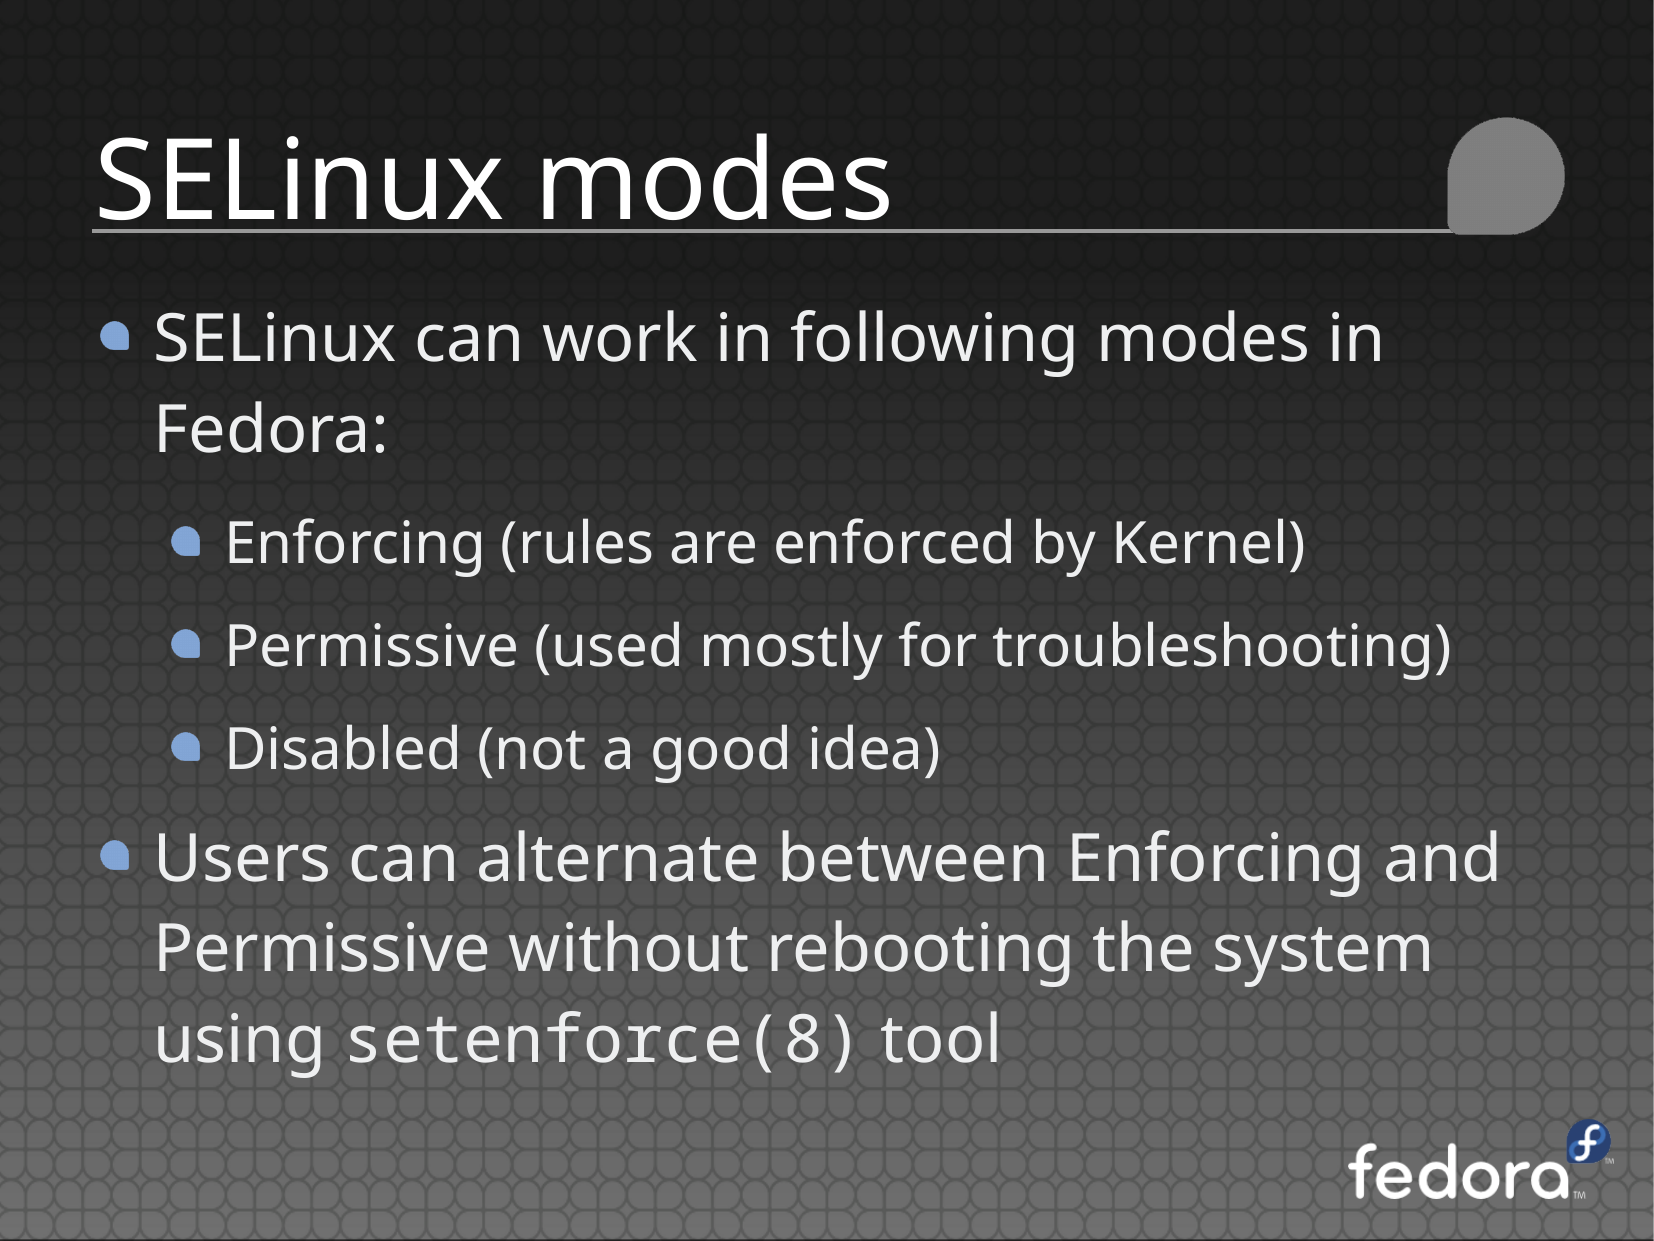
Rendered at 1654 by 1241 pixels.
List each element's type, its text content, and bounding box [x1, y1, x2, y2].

list SELinux can work in following modes in Fedora: Enforcing (rules are enforced by Kernel) Permissive (used mostly for troubleshooting) Disabled (not a good idea) Users can alternate between Enforcing and Permissive without rebooting the system using setenforce(8) tool [82, 290, 1622, 1094]
title SELinux modes [94, 100, 1426, 251]
picture [0, 0, 1654, 1241]
